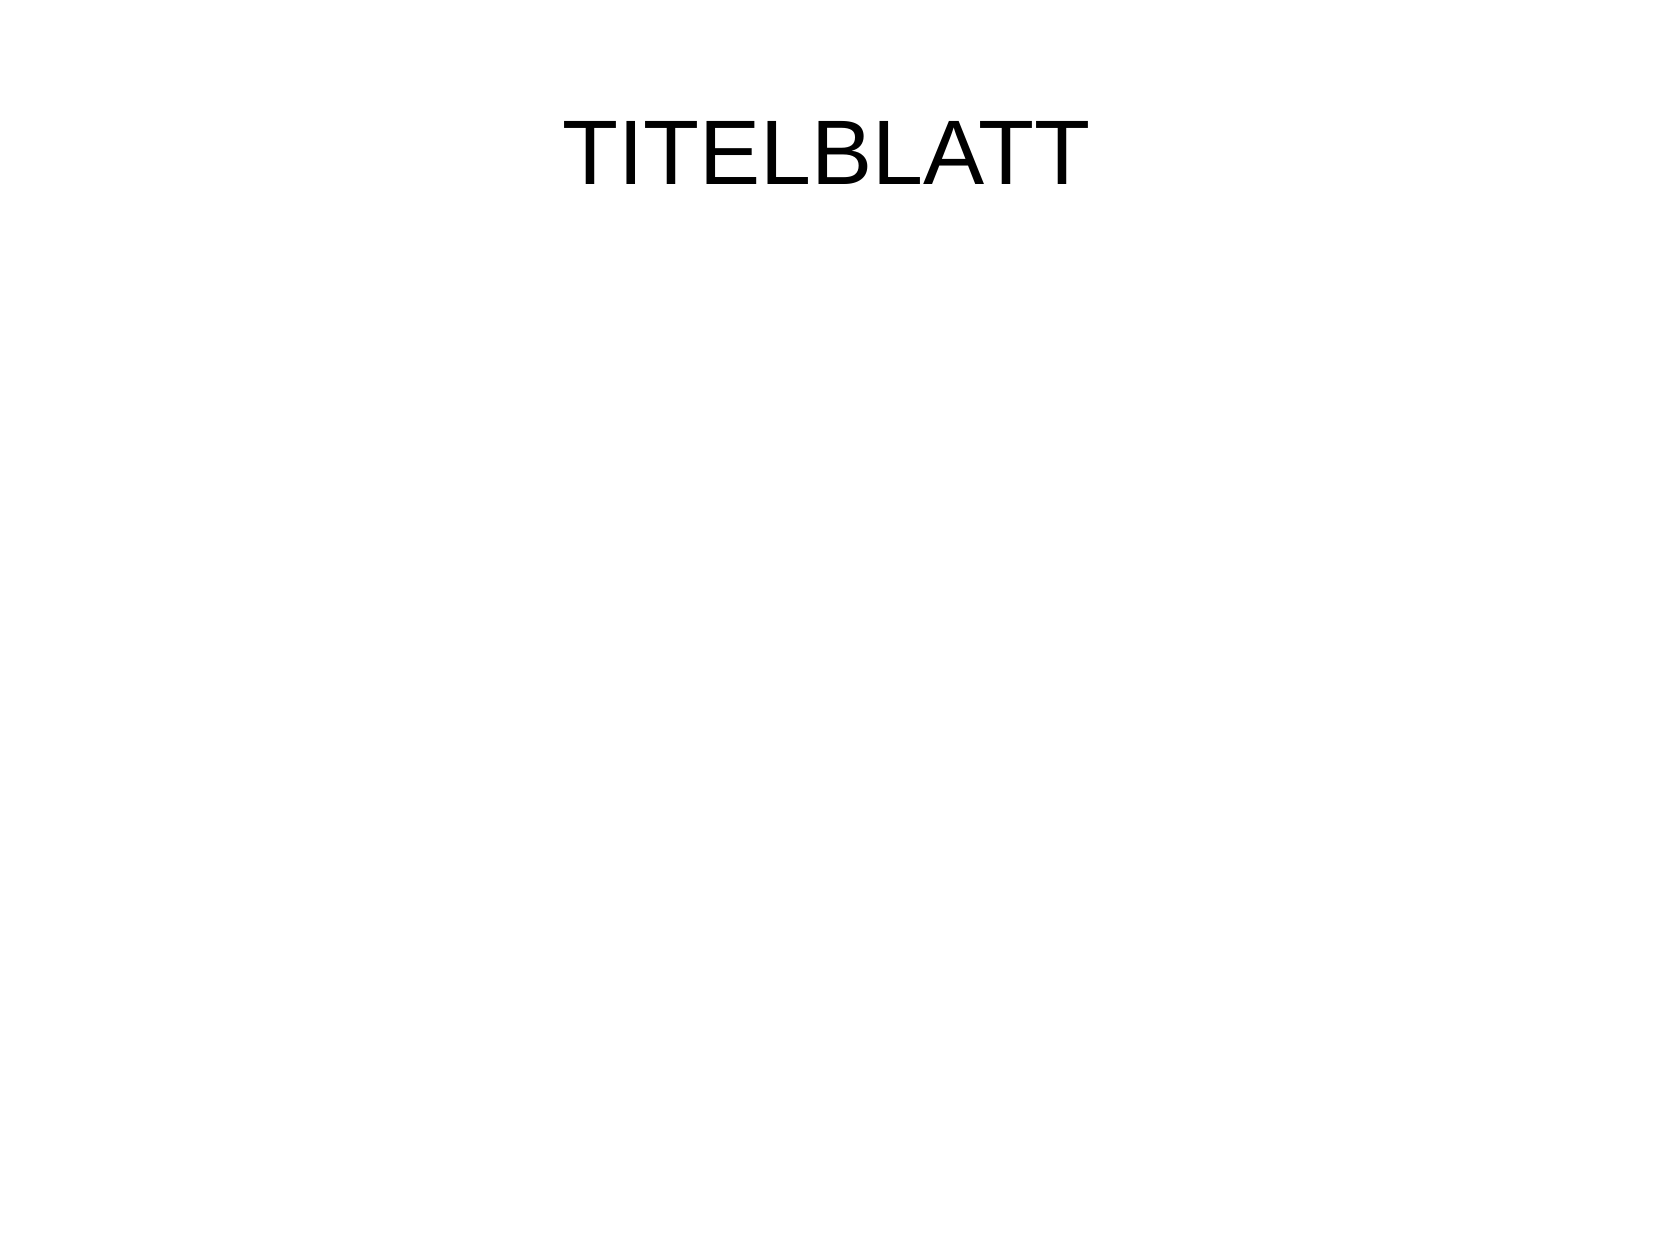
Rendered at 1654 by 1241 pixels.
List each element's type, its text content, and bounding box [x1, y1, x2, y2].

title TITELBLATT [82, 49, 1571, 257]
